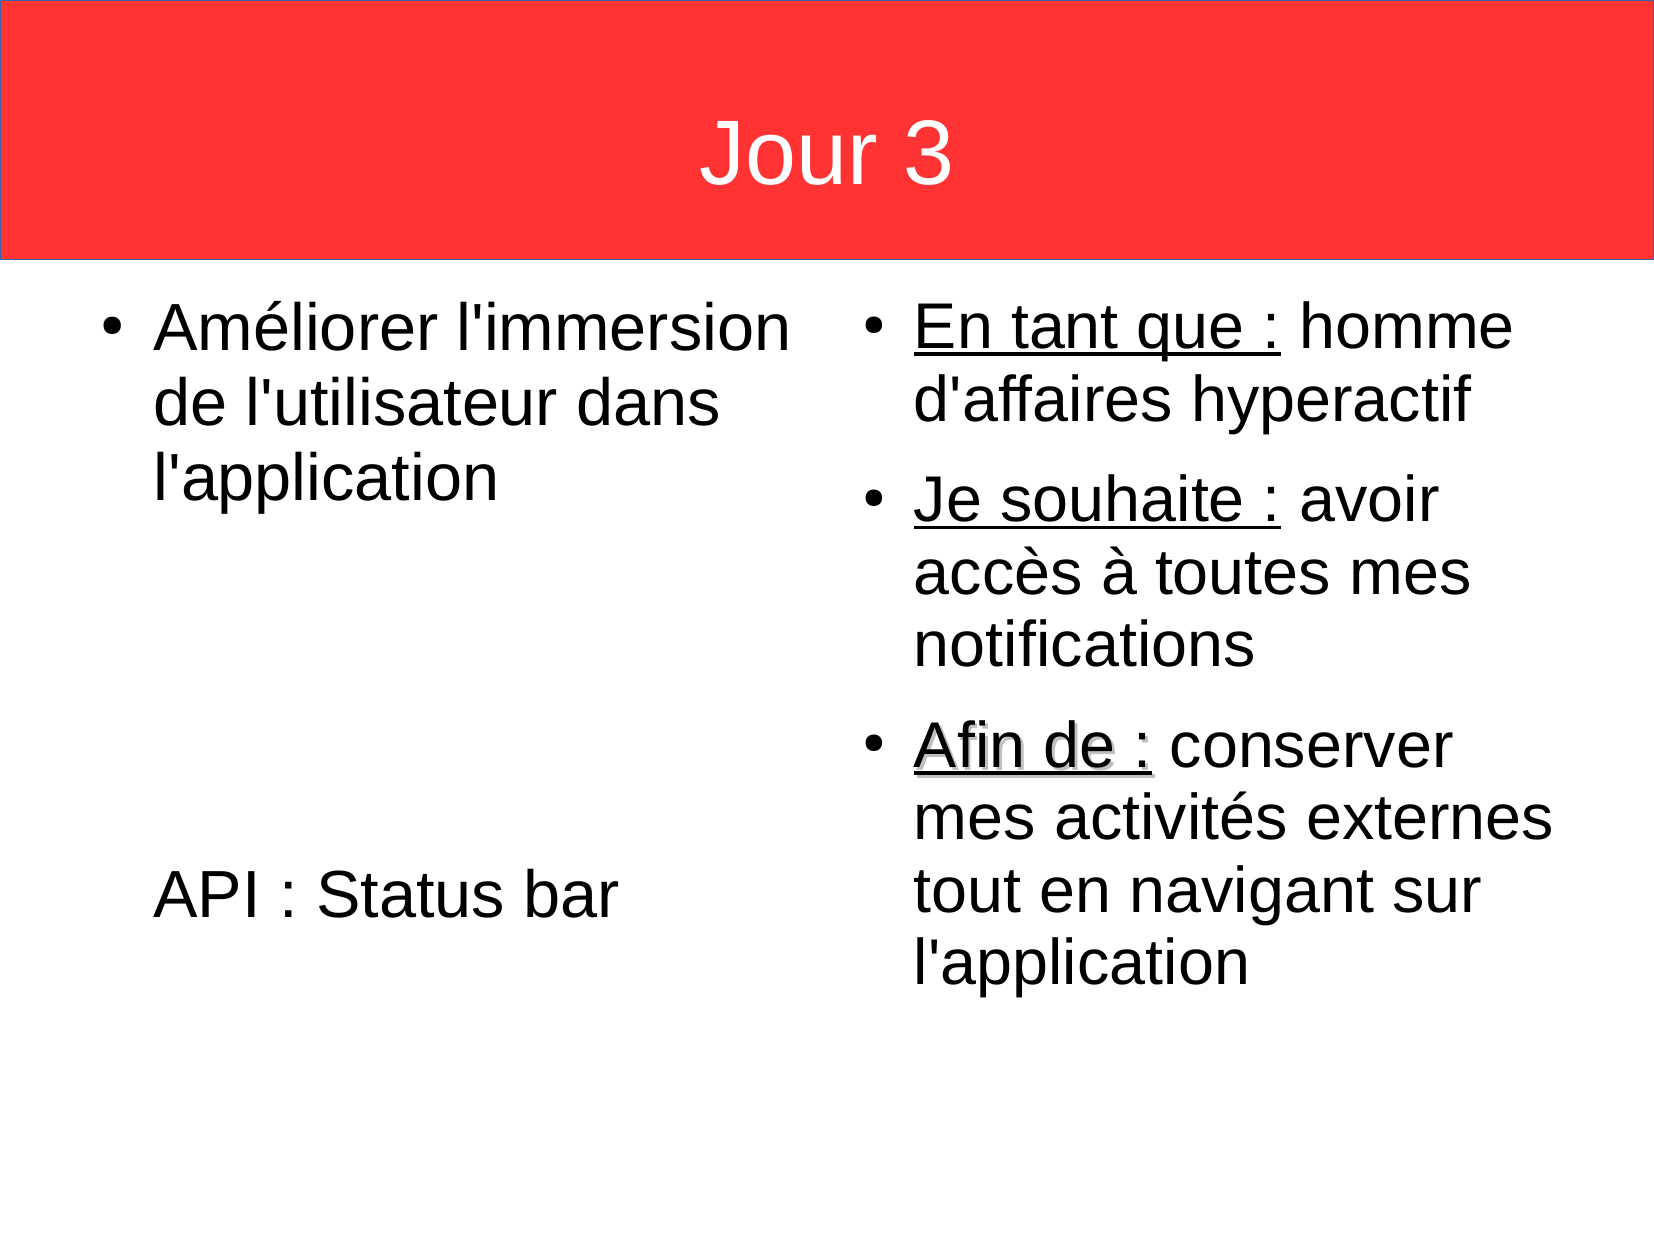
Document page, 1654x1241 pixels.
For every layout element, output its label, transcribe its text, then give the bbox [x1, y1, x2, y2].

list En tant que : homme d'affaires hyperactif Je souhaite : avoir accès à toutes mes notifications Afin de : conserver mes activités externes tout en navigant sur l'application [845, 290, 1572, 1010]
title Jour 3 [82, 49, 1571, 257]
list Améliorer l'immersion de l'utilisateur dans l'application API : Status bar [82, 290, 809, 1010]
text_box [0, 0, 1654, 260]
